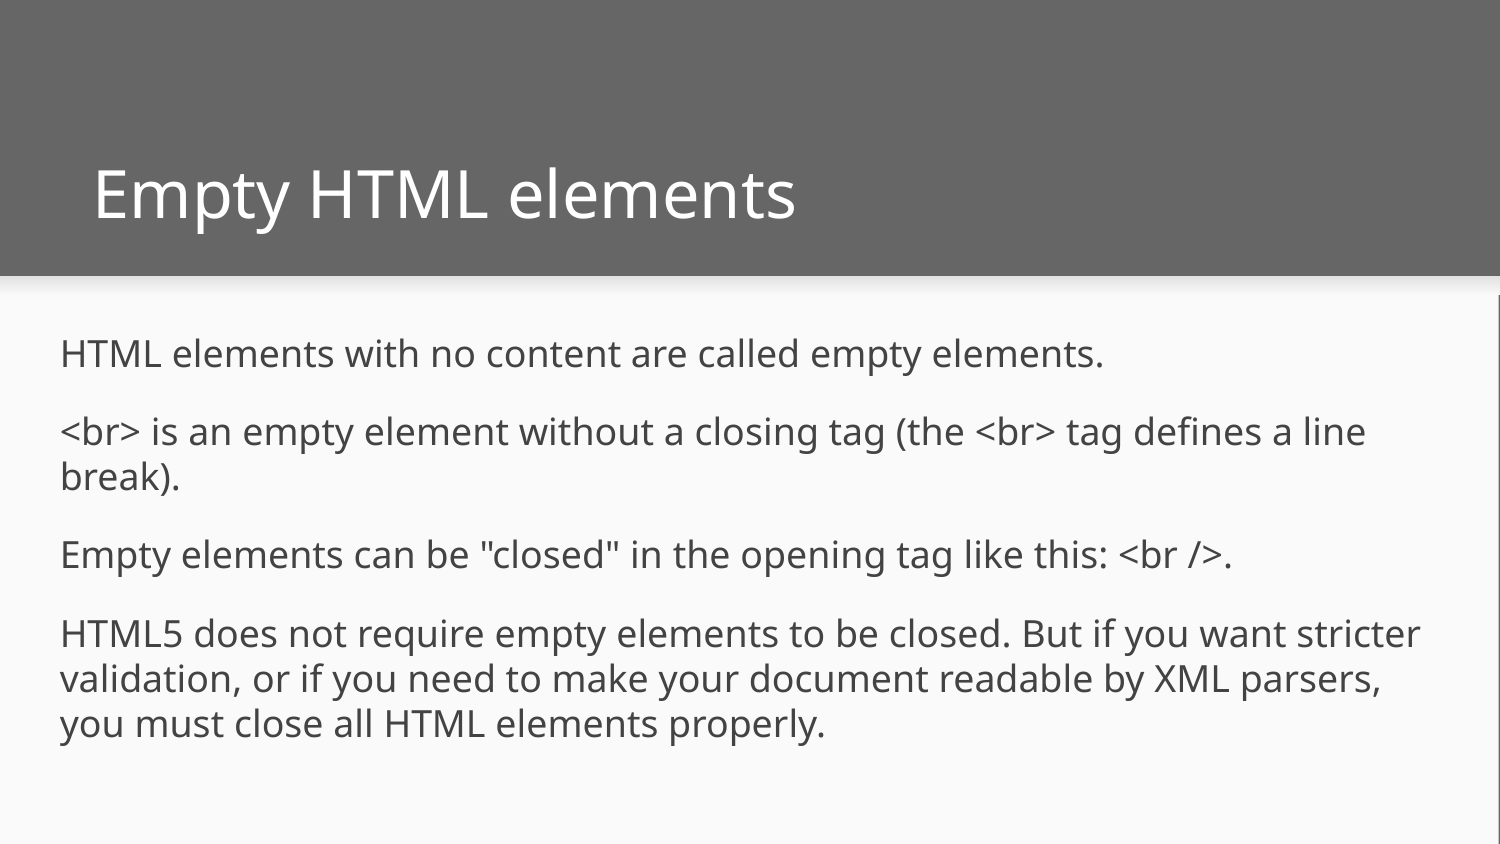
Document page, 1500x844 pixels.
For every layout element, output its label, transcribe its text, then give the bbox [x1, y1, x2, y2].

title Empty HTML elements [77, 121, 1427, 248]
list HTML elements with no content are called empty elements. <br> is an empty element without a closing tag (the <br> tag defines a line break). Empty elements can be "closed" in the opening tag like this: <br />. HTML5 does not require empty elements to be closed. But if you want stricter validation, or if you need to make your document readable by XML parsers, you must close all HTML elements properly. [44, 314, 1468, 819]
